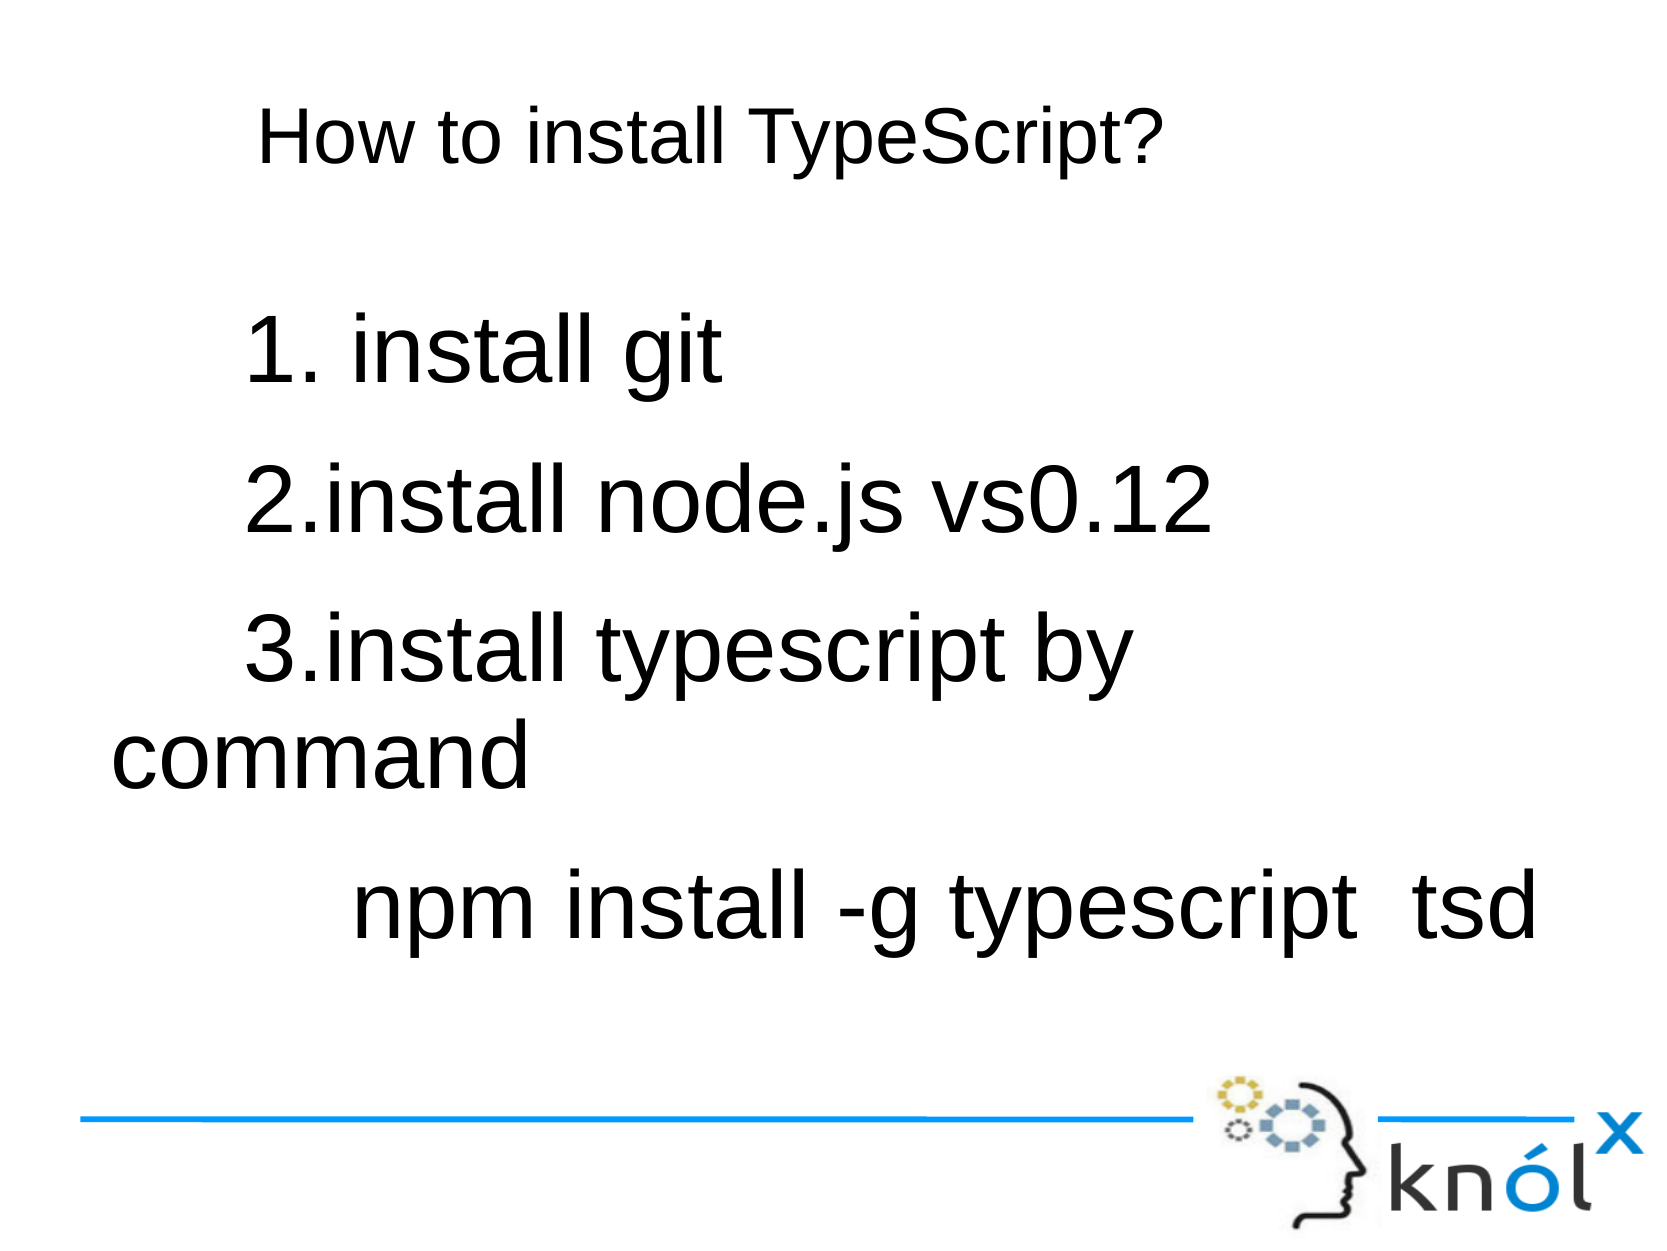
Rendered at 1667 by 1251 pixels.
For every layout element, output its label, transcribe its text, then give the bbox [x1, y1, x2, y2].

picture [1205, 1073, 1655, 1239]
title How to install TypeScript? [0, 35, 1459, 239]
list 1. install git 2.install node.js vs0.12 3.install typescript by command npm install -g typescript tsd [83, 292, 1544, 1012]
